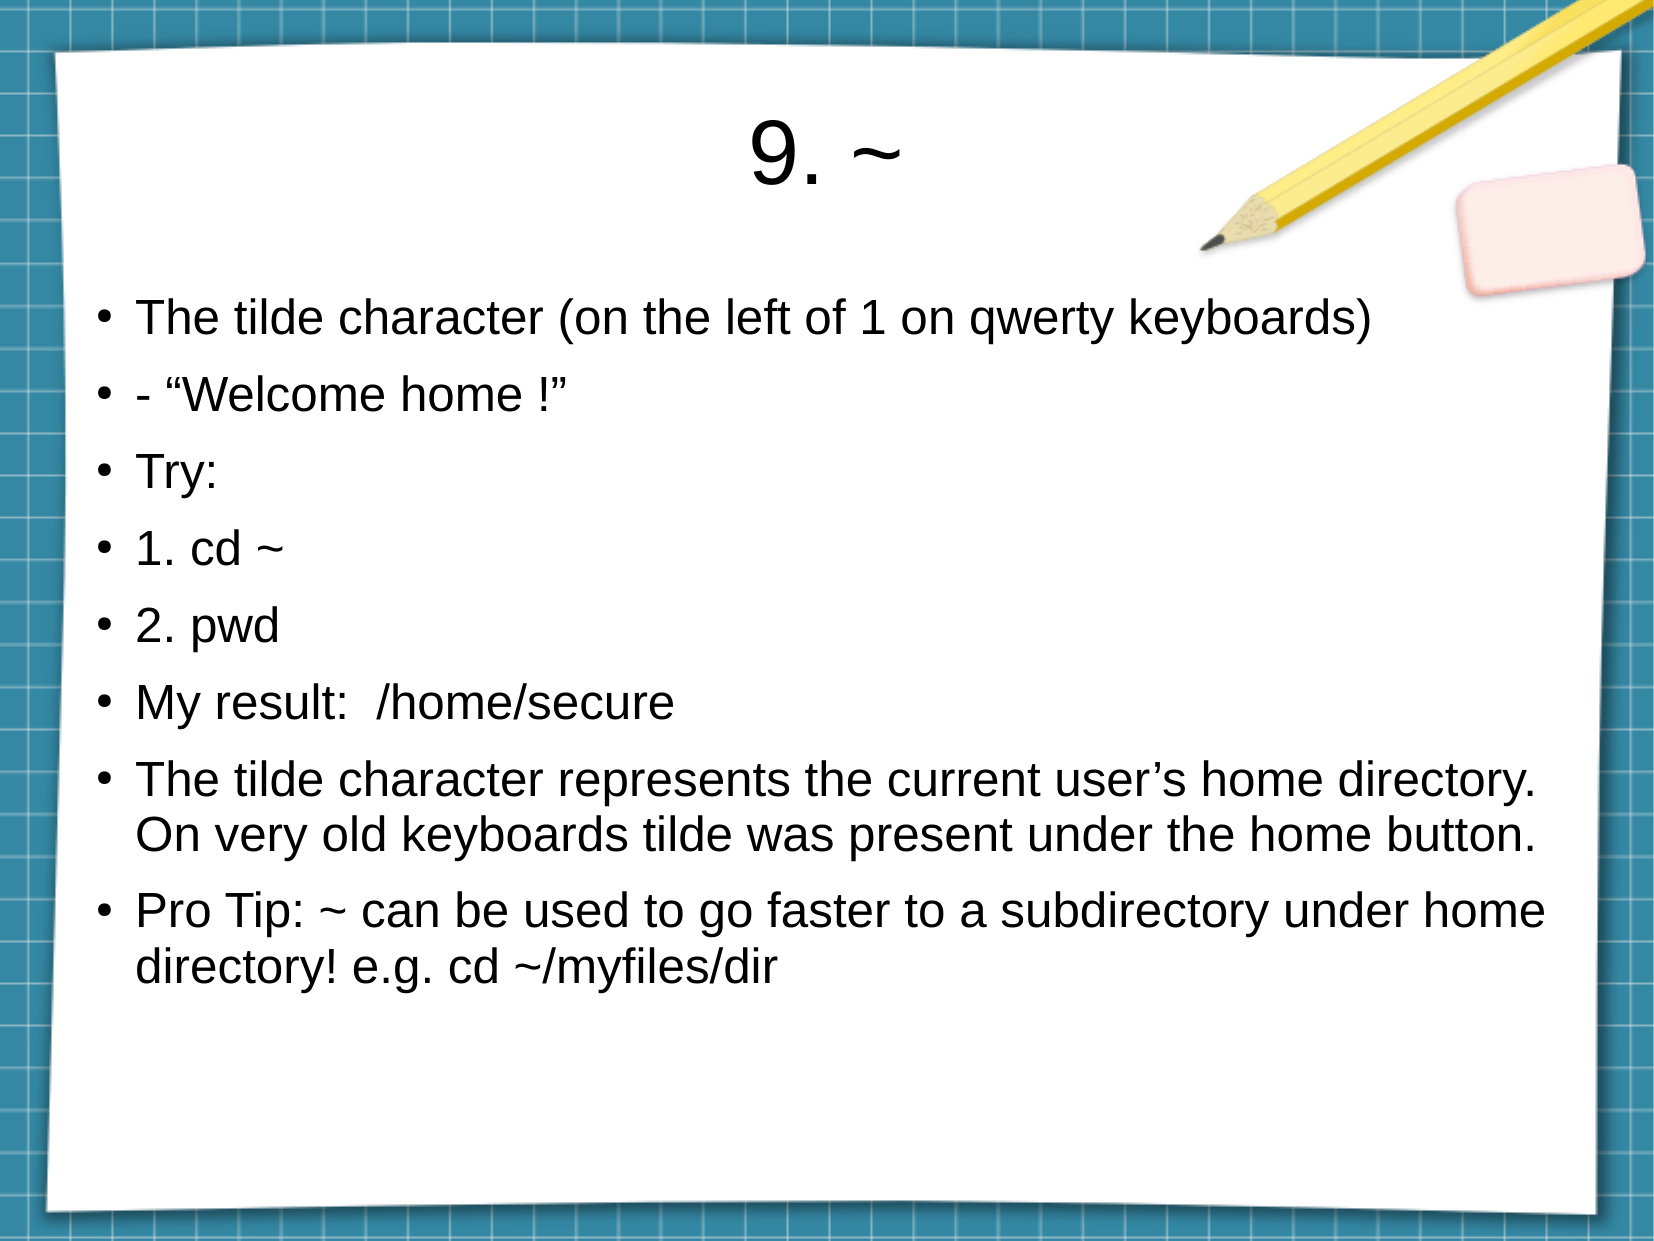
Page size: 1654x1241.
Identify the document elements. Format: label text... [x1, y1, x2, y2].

list The tilde character (on the left of 1 on qwerty keyboards) - “Welcome home !” Try: 1. cd ~ 2. pwd My result: /home/secure The tilde character represents the current user’s home directory. On very old keyboards tilde was present under the home button. Pro Tip: ~ can be used to go faster to a subdirectory under home directory! e.g. cd ~/myfiles/dir [82, 290, 1571, 1010]
picture [0, 0, 1654, 1241]
title 9. ~ [82, 49, 1571, 257]
